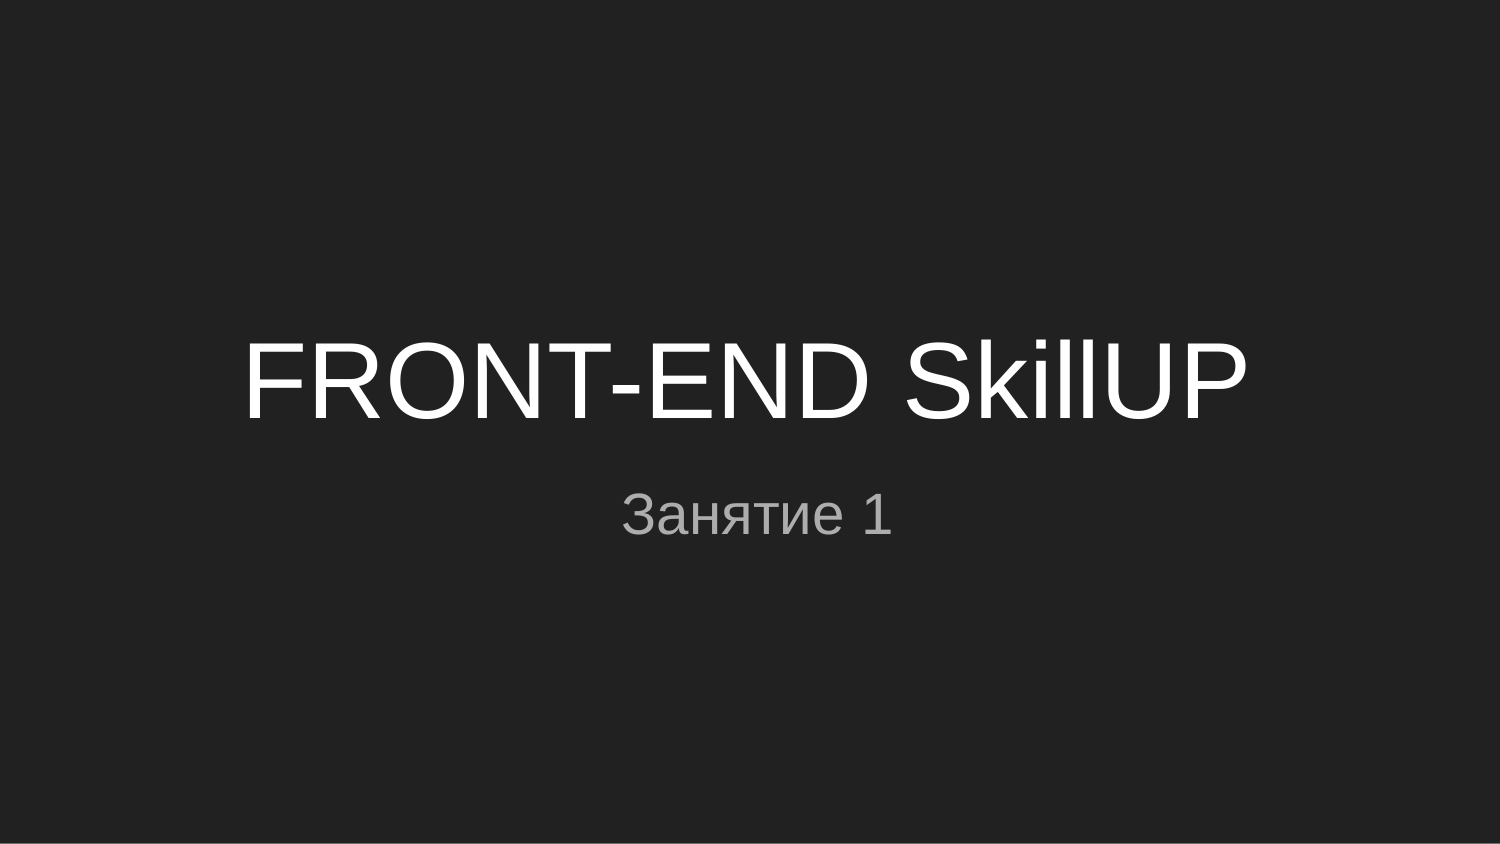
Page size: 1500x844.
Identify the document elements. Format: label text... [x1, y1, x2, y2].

text_box FRONT-END SkillUP [239, 308, 1259, 441]
text_box Занятие 1 [619, 474, 934, 547]
